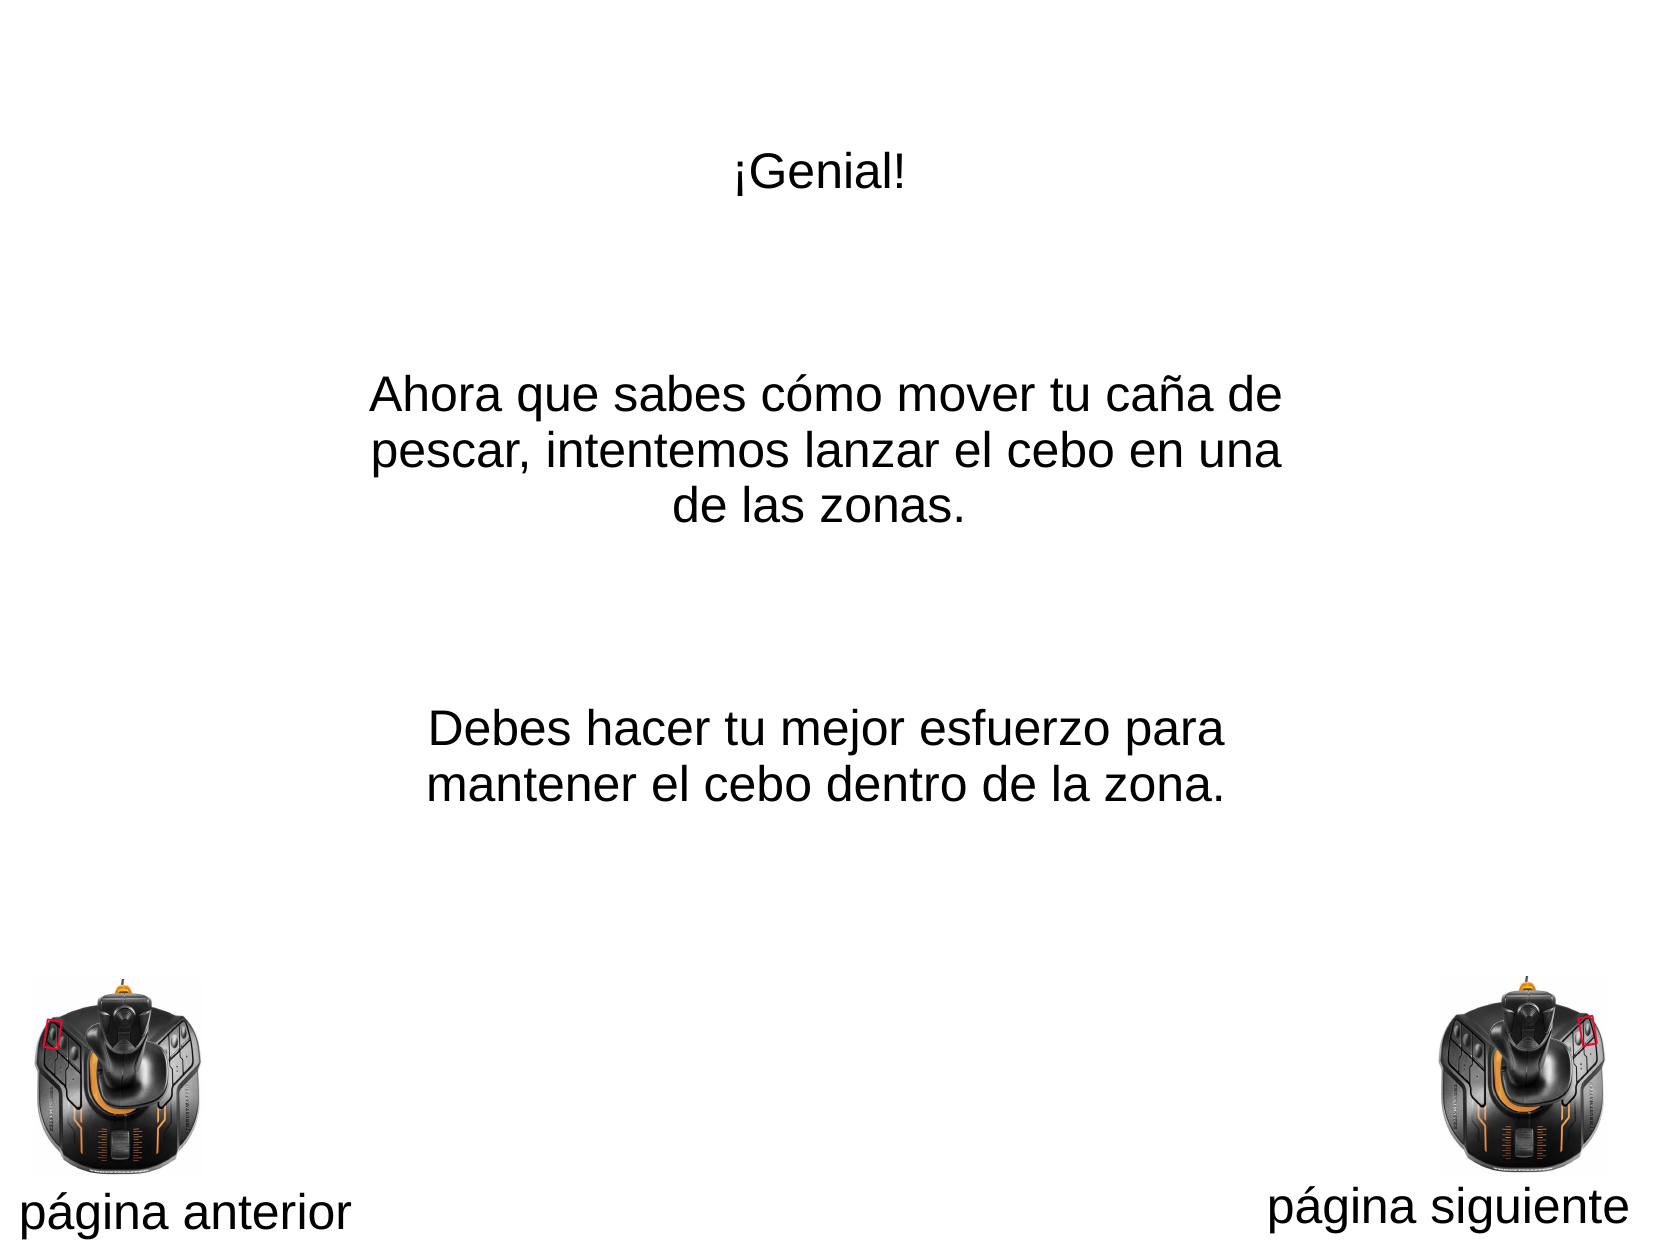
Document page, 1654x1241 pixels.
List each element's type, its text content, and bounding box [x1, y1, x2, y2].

text_box ¡Genial! Ahora que sabes cómo mover tu caña de pescar, intentemos lanzar el cebo en una de las zonas. Debes hacer tu mejor esfuerzo para mantener el cebo dentro de la zona. [354, 135, 1323, 1197]
picture [34, 979, 203, 1177]
picture [1438, 976, 1607, 1171]
text_box página siguiente [1252, 1171, 1646, 1241]
text_box página anterior [4, 1177, 368, 1241]
